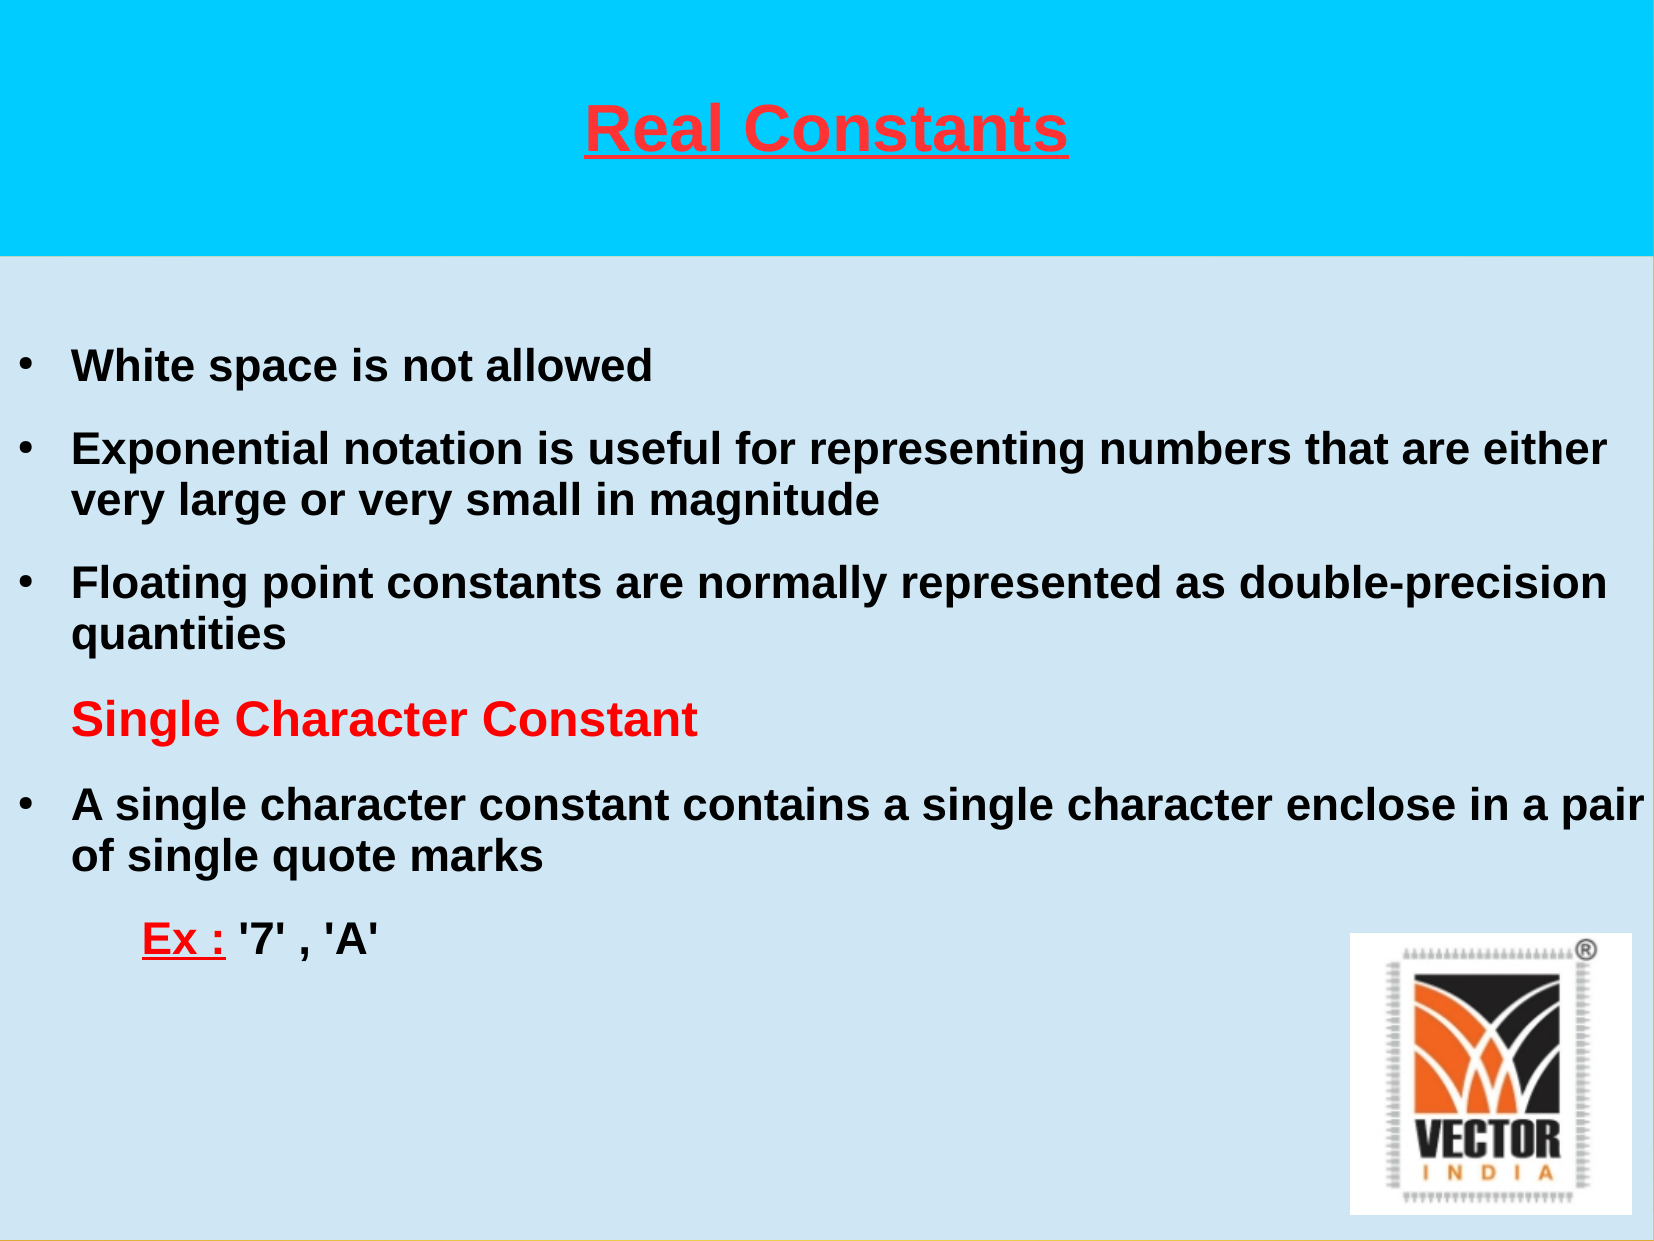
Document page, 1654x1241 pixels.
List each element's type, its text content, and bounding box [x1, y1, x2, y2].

title Real Constants [0, 0, 1654, 256]
list White space is not allowed Exponential notation is useful for representing numbers that are either very large or very small in magnitude Floating point constants are normally represented as double-precision quantities Single Character Constant A single character constant contains a single character enclose in a pair of single quote marks Ex : '7' , 'A' [0, 256, 1654, 1241]
picture [1350, 933, 1632, 1216]
